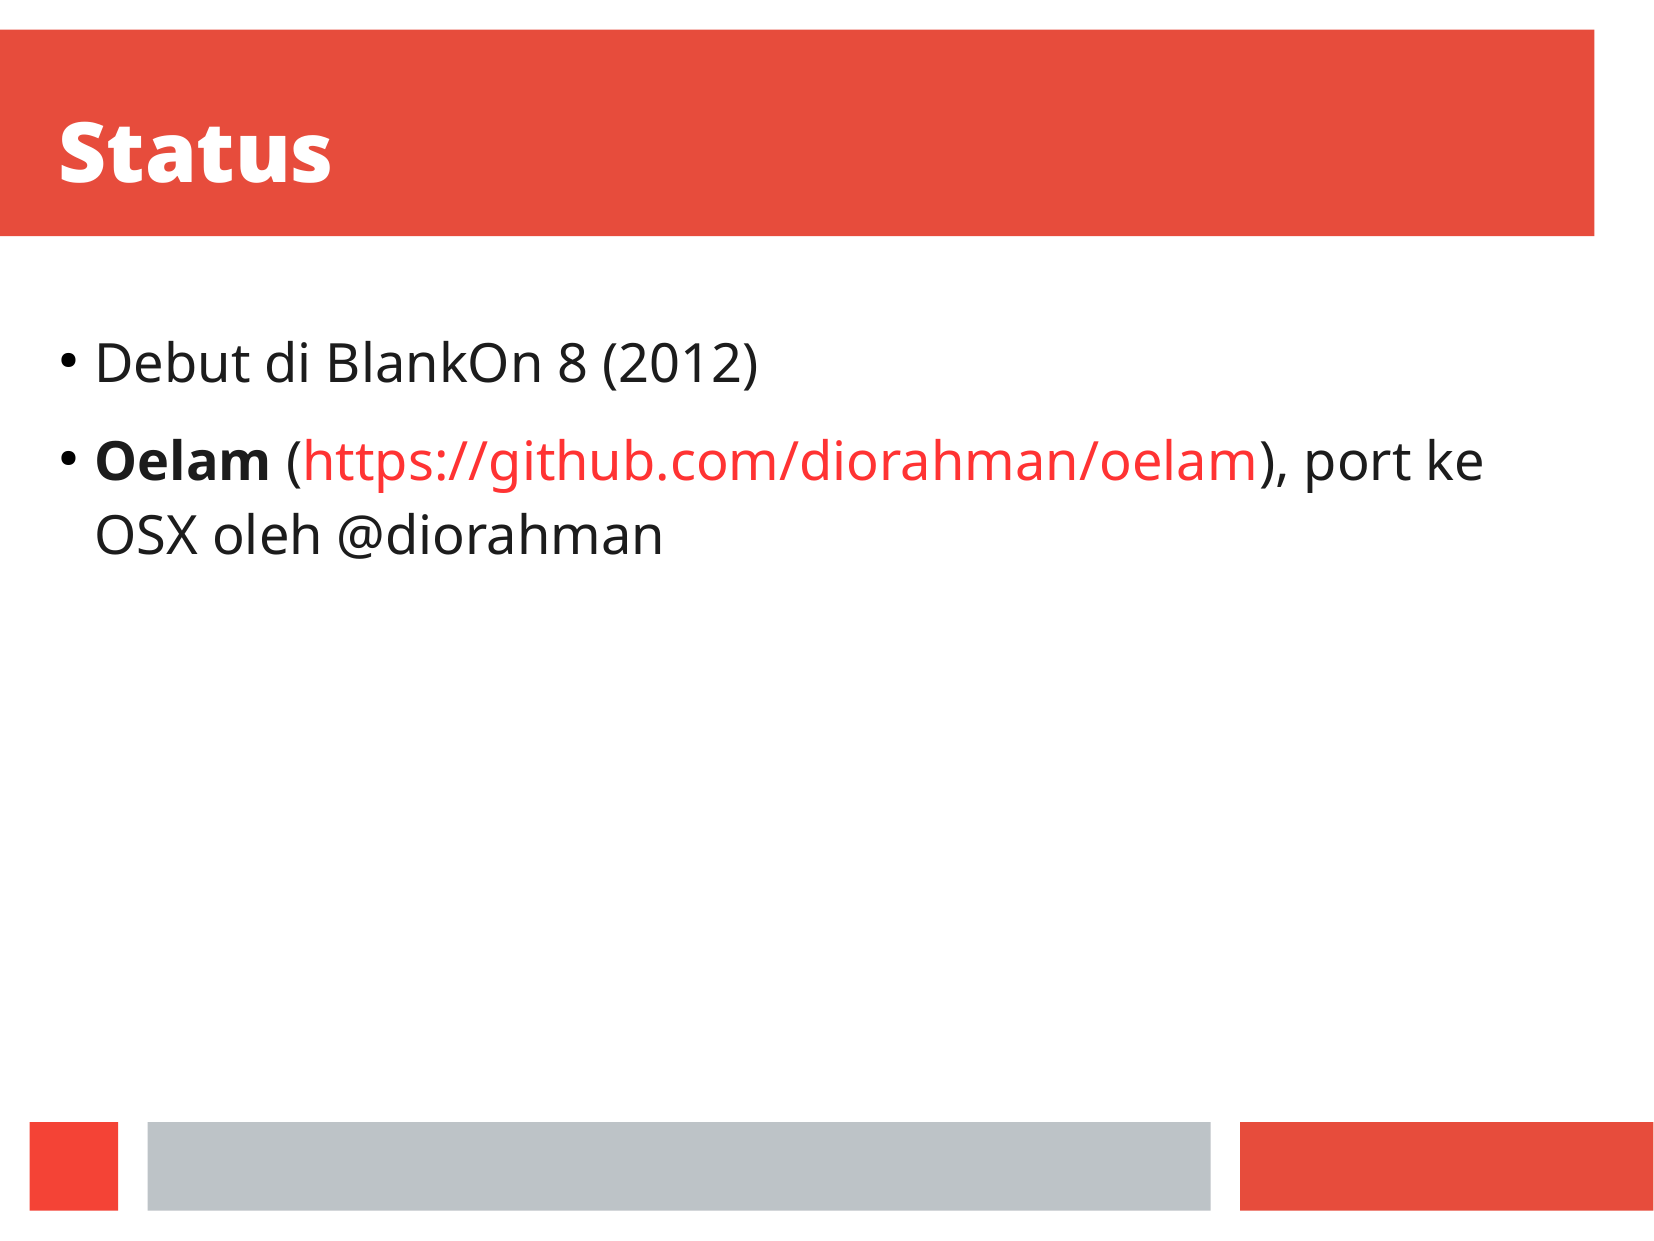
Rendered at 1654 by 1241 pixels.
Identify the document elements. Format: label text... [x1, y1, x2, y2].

title Status [59, 59, 1595, 207]
list Debut di BlankOn 8 (2012) Oelam (https://github.com/diorahman/oelam), port ke OSX oleh @diorahman [59, 324, 1565, 1093]
